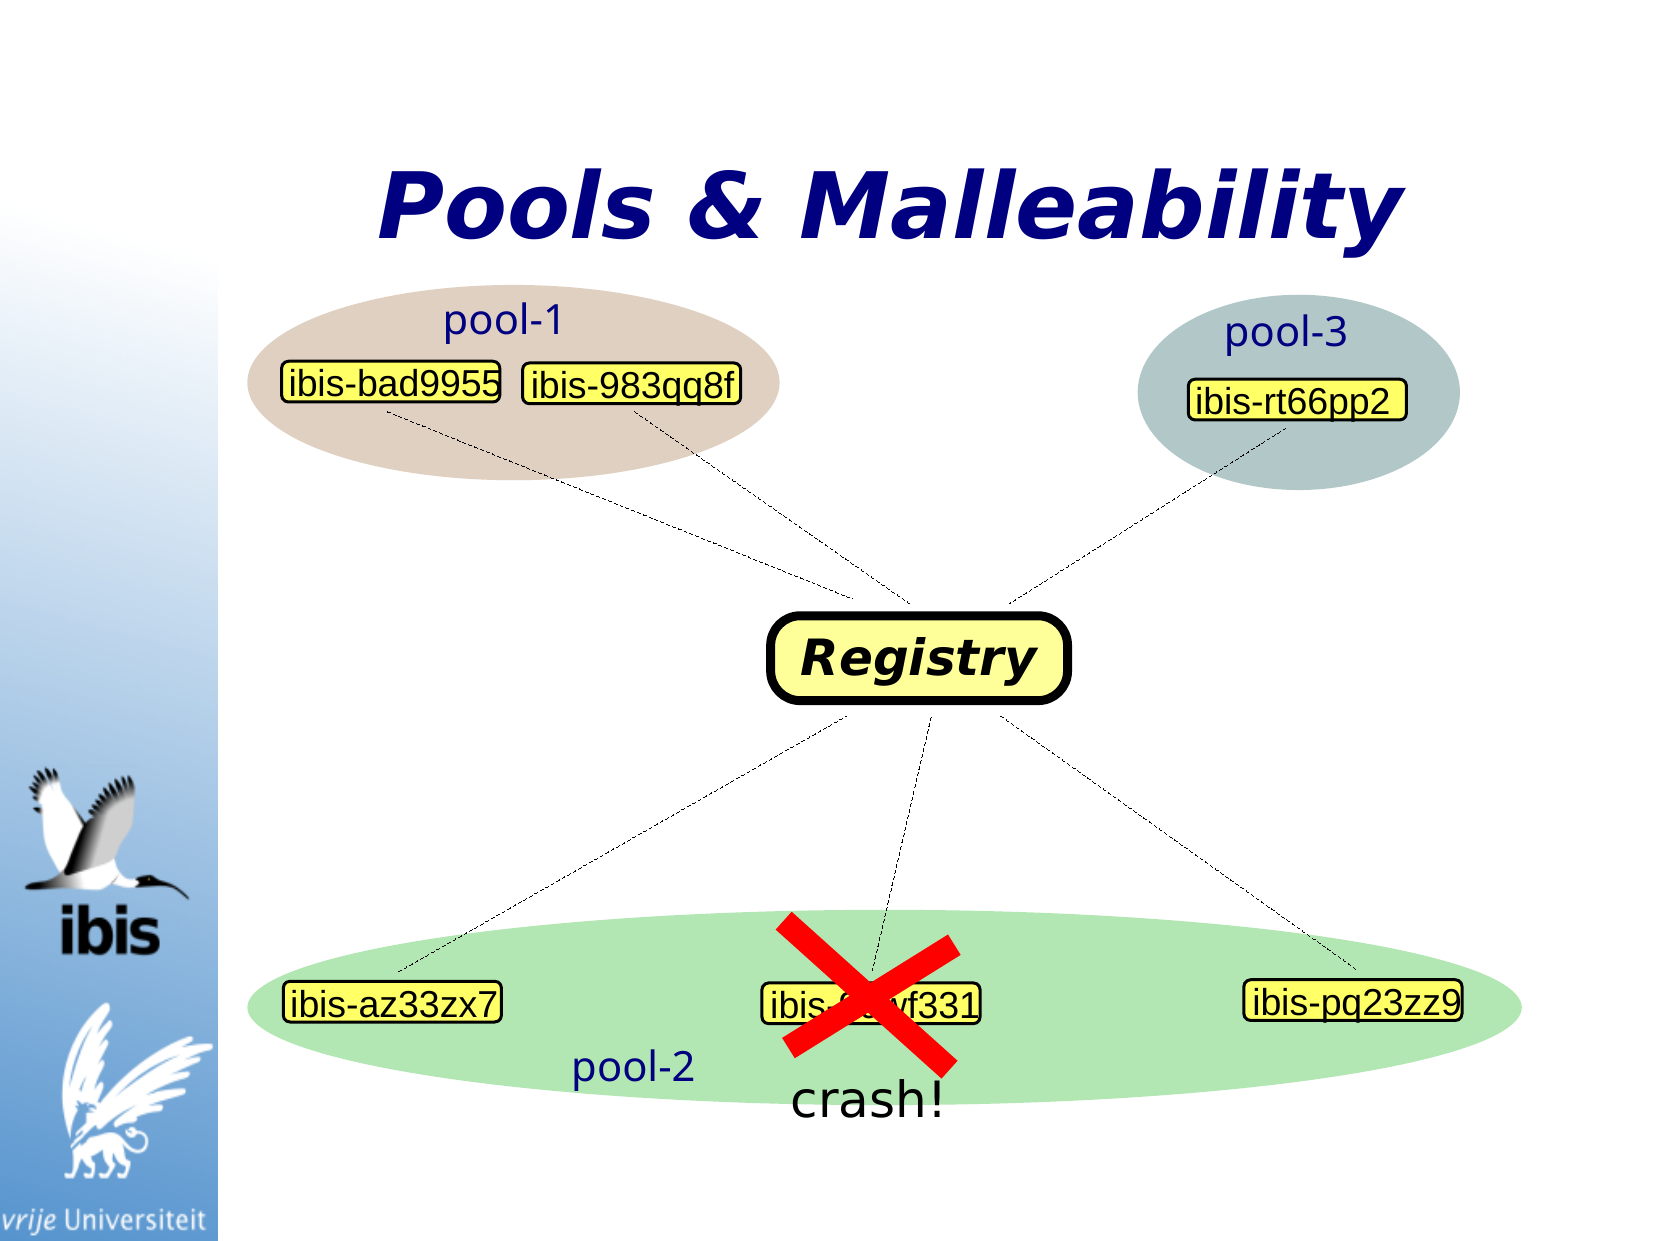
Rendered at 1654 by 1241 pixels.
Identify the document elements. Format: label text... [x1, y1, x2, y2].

text_box ibis-983qq8f [530, 364, 762, 407]
text_box [247, 284, 780, 481]
text_box ibis-99wf331 [890, 984, 1002, 1027]
text_box pool-2 [571, 1036, 711, 1096]
text_box [1137, 303, 1460, 491]
text_box Registry [770, 615, 1068, 701]
text_box ibis-bad9955 [288, 362, 520, 408]
text_box [247, 909, 1522, 1105]
picture [0, 0, 218, 1241]
text_box pool-1 [442, 289, 582, 349]
text_box ibis-99wf331 [847, 1014, 882, 1027]
title Pools & Malleability [248, 102, 1534, 310]
text_box pool-3 [1223, 301, 1364, 361]
text_box ibis-pq23zz9 [1252, 981, 1484, 1024]
text_box ibis-az33zx7 [290, 982, 522, 1028]
text_box ibis-99wf331 [770, 984, 848, 1027]
text_box ibis-rt66pp2 [1195, 380, 1427, 426]
text_box [1242, 294, 1356, 301]
text_box crash! [790, 1071, 991, 1130]
